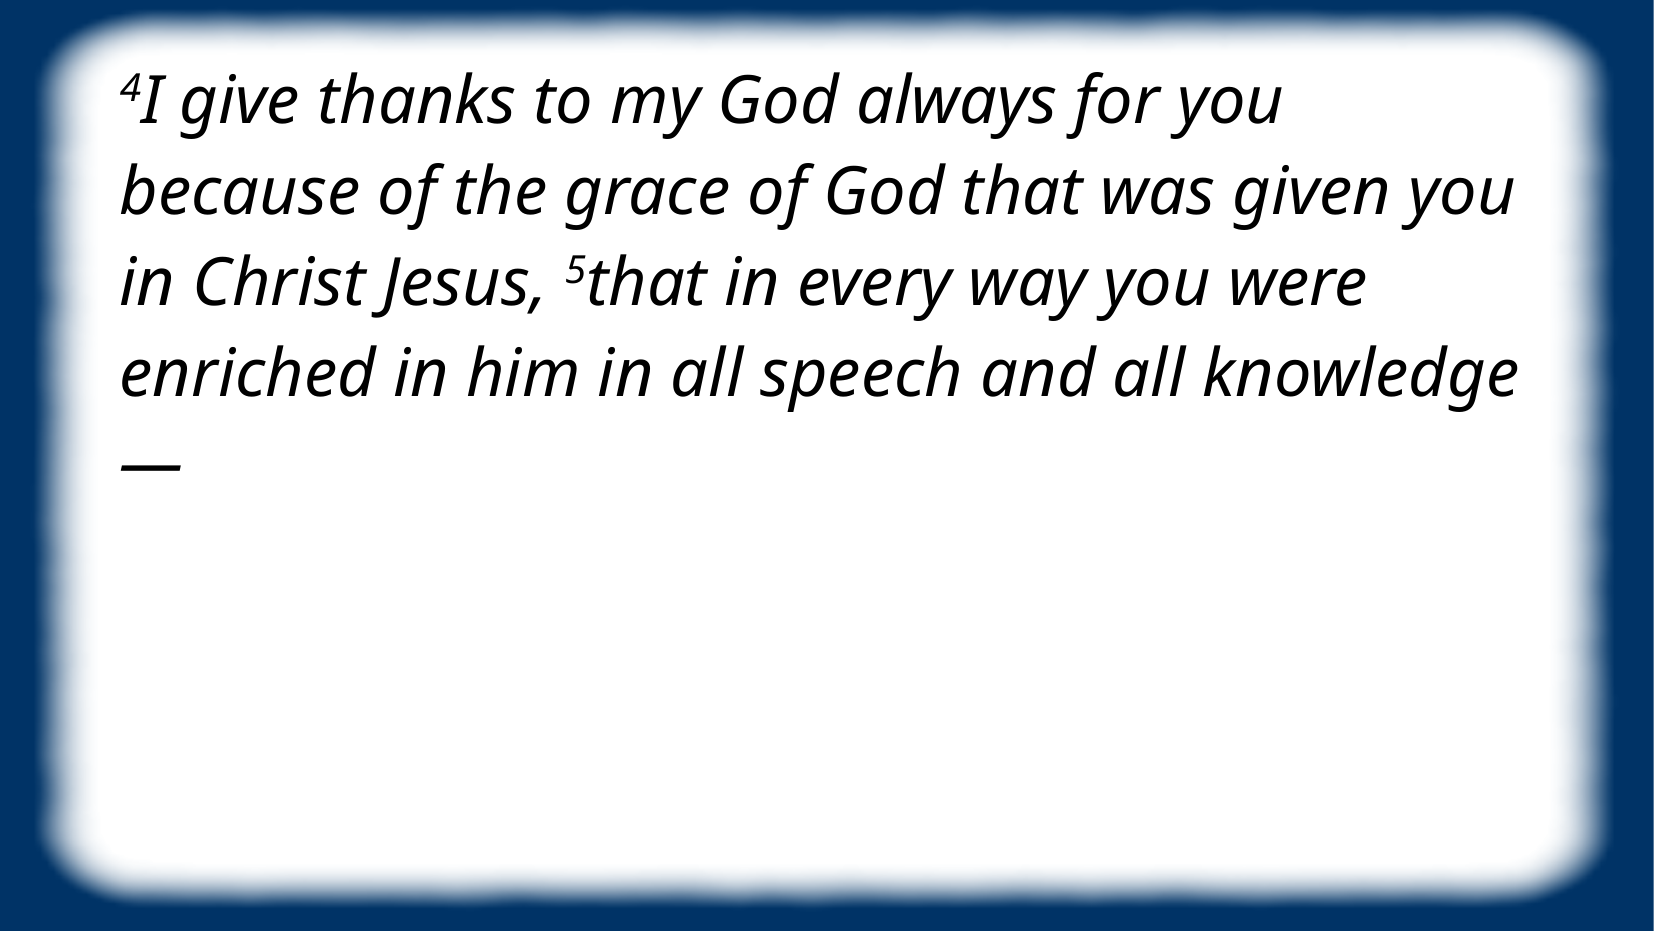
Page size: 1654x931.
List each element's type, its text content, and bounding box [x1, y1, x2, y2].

picture [0, 0, 1654, 931]
text_box 4I give thanks to my God always for you because of the grace of God that was given you in Christ Jesus, 5that in every way you were enriched in him in all speech and all knowledge— [105, 45, 1546, 504]
